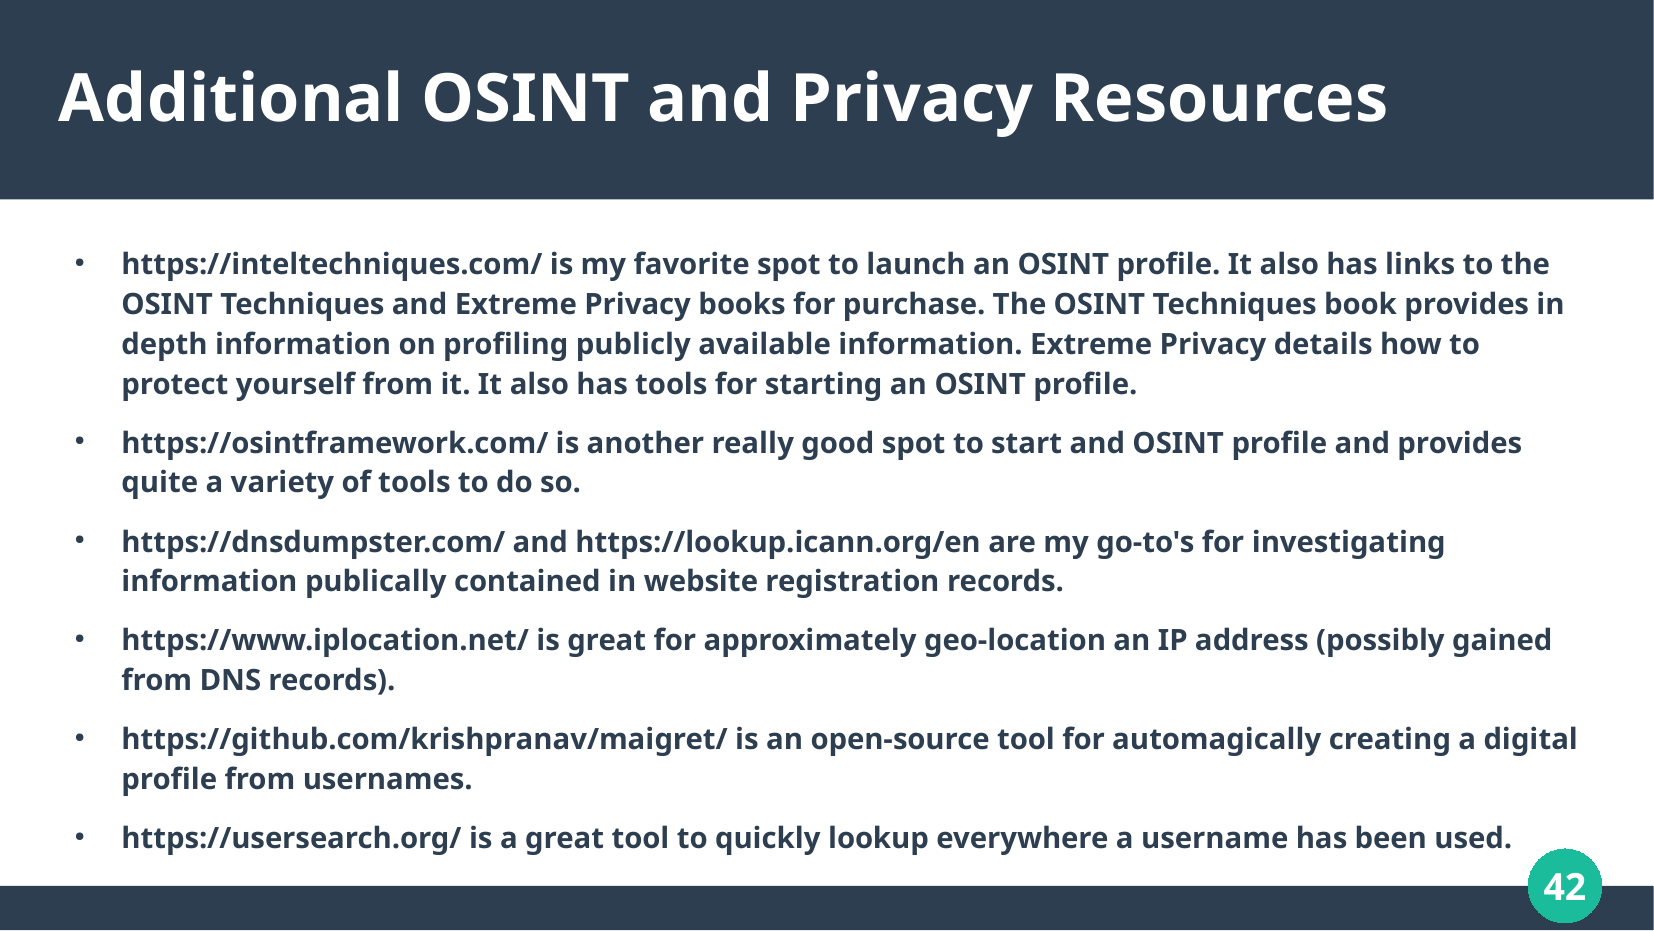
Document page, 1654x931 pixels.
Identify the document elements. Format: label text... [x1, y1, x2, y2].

list https://inteltechniques.com/ is my favorite spot to launch an OSINT profile. It also has links to the OSINT Techniques and Extreme Privacy books for purchase. The OSINT Techniques book provides in depth information on profiling publicly available information. Extreme Privacy details how to protect yourself from it. It also has tools for starting an OSINT profile. https://osintframework.com/ is another really good spot to start and OSINT profile and provides quite a variety of tools to do so. https://dnsdumpster.com/ and https://lookup.icann.org/en are my go-to's for investigating information publically contained in website registration records. https://www.iplocation.net/ is great for approximately geo-location an IP address (possibly gained from DNS records). https://github.com/krishpranav/maigret/ is an open-source tool for automagically creating a digital profile from usernames. https://usersearch.org/ is a great tool to quickly lookup everywhere a username has been used. [59, 243, 1595, 864]
title Additional OSINT and Privacy Resources [59, 37, 1595, 155]
